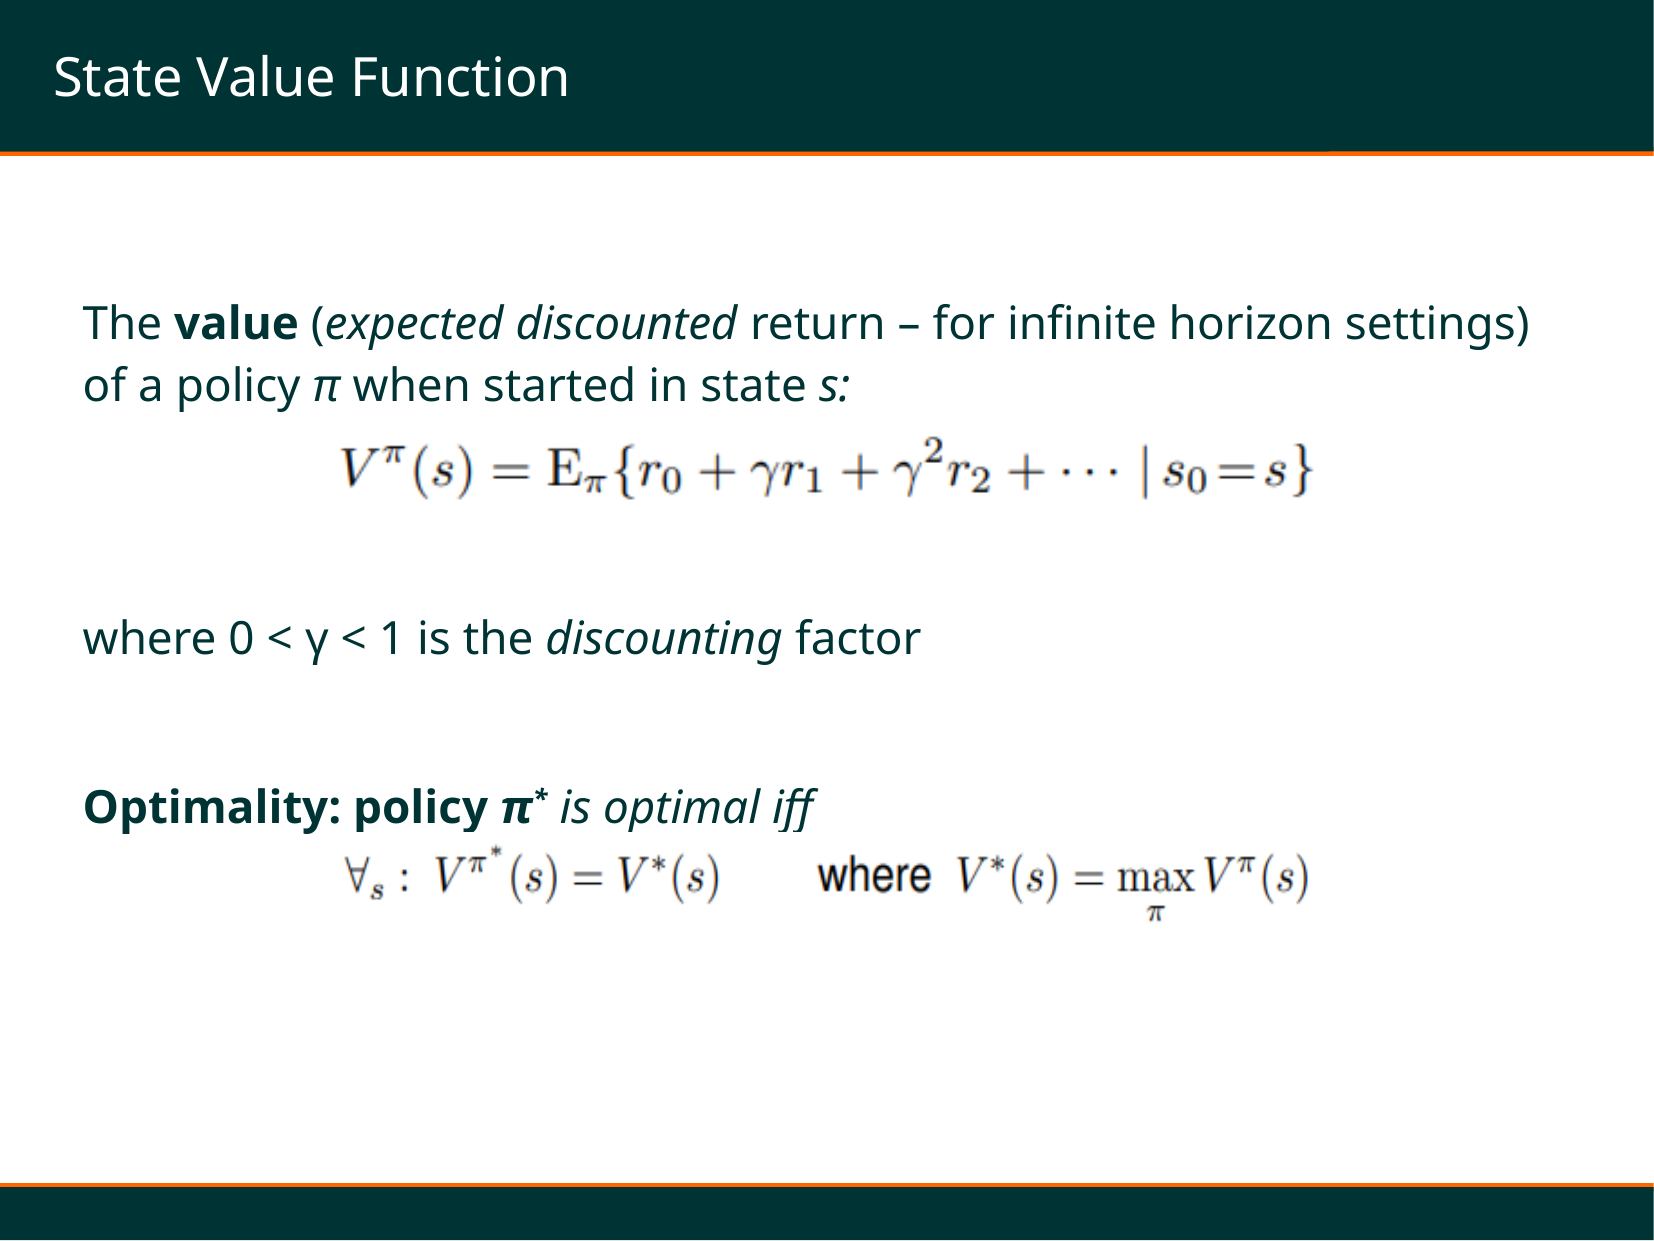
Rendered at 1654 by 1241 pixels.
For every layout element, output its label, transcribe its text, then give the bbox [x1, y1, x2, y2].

picture [321, 426, 1332, 516]
list The value (expected discounted return – for infinite horizon settings) of a policy π when started in state s: where 0 < γ < 1 is the discounting factor Optimality: policy π* is optimal iff [82, 290, 1571, 1010]
picture [329, 832, 1324, 932]
title State Value Function [0, 0, 1329, 152]
